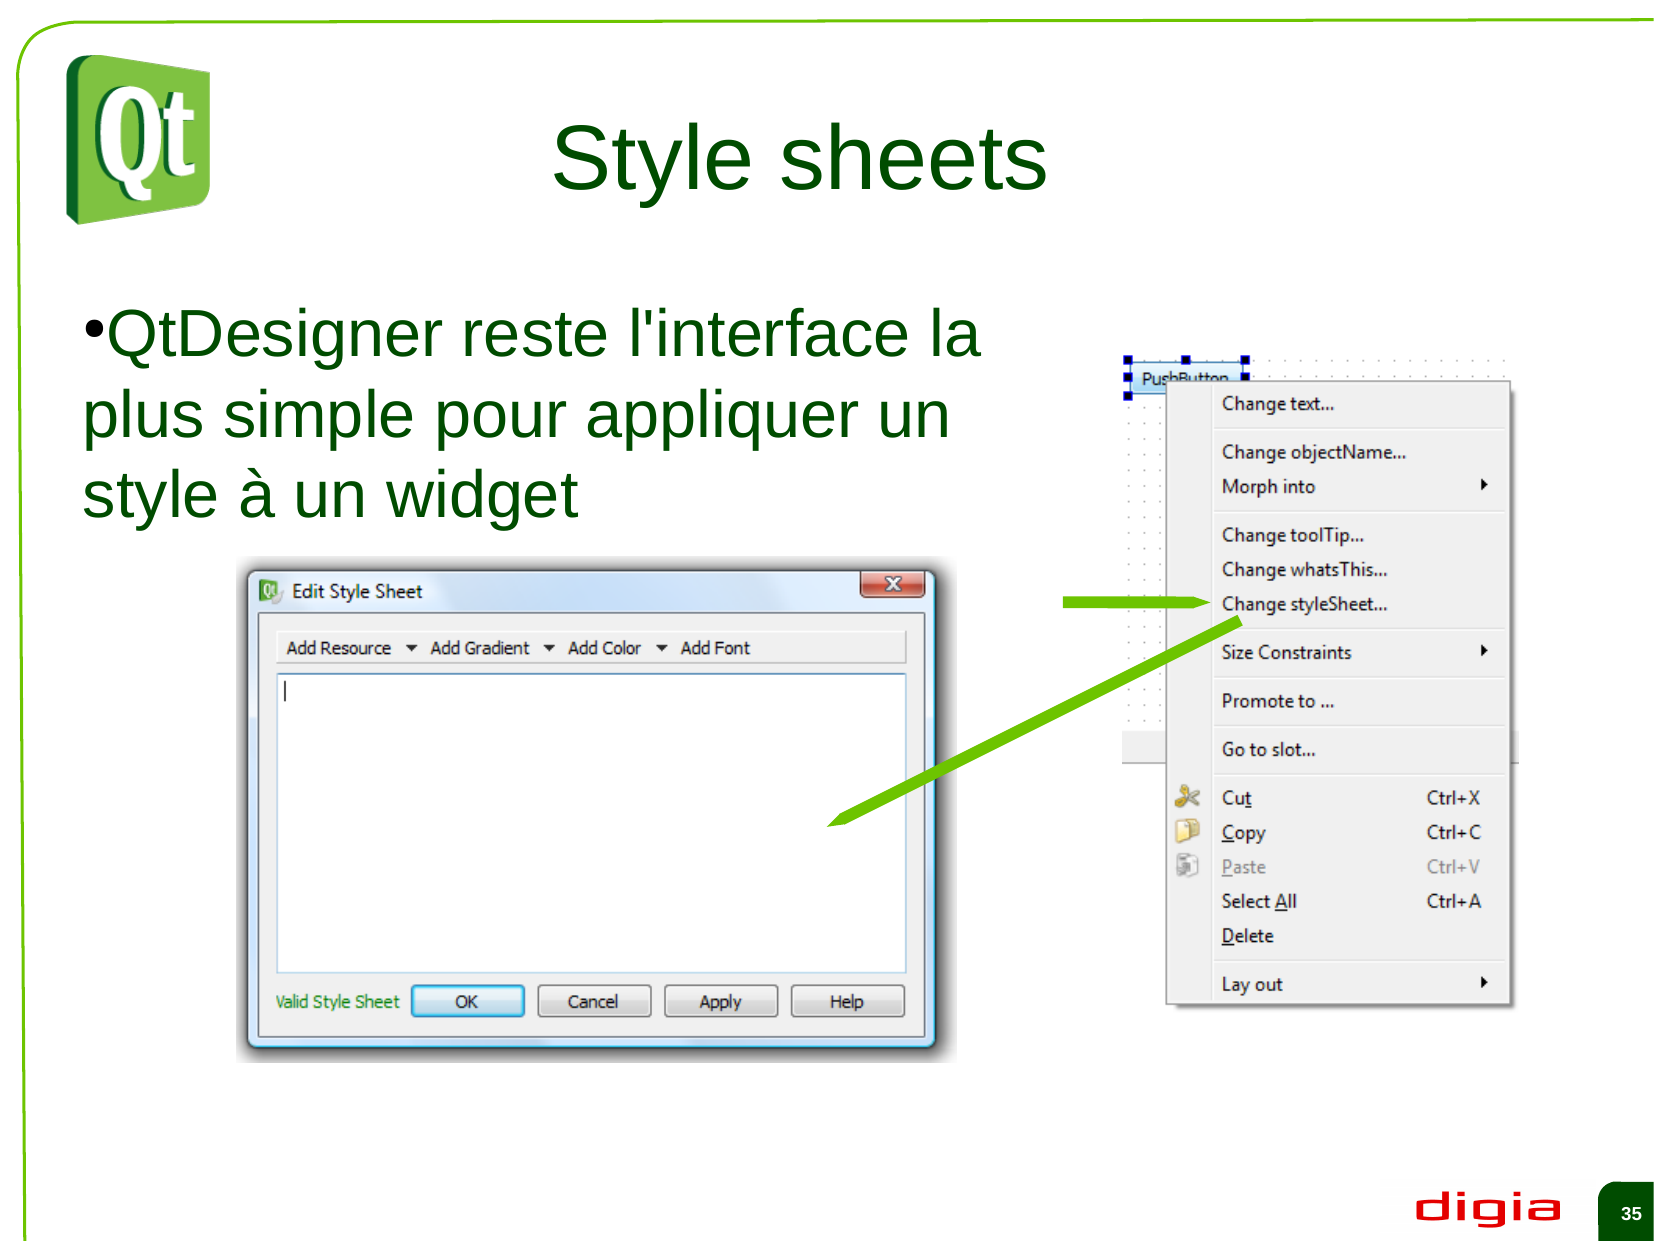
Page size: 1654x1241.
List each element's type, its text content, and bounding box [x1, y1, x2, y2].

list QtDesigner reste l'interface la plus simple pour appliquer un style à un widget [82, 290, 1093, 1094]
picture [236, 556, 957, 1063]
title Style sheets [263, 49, 1339, 257]
picture [1122, 354, 1519, 1013]
